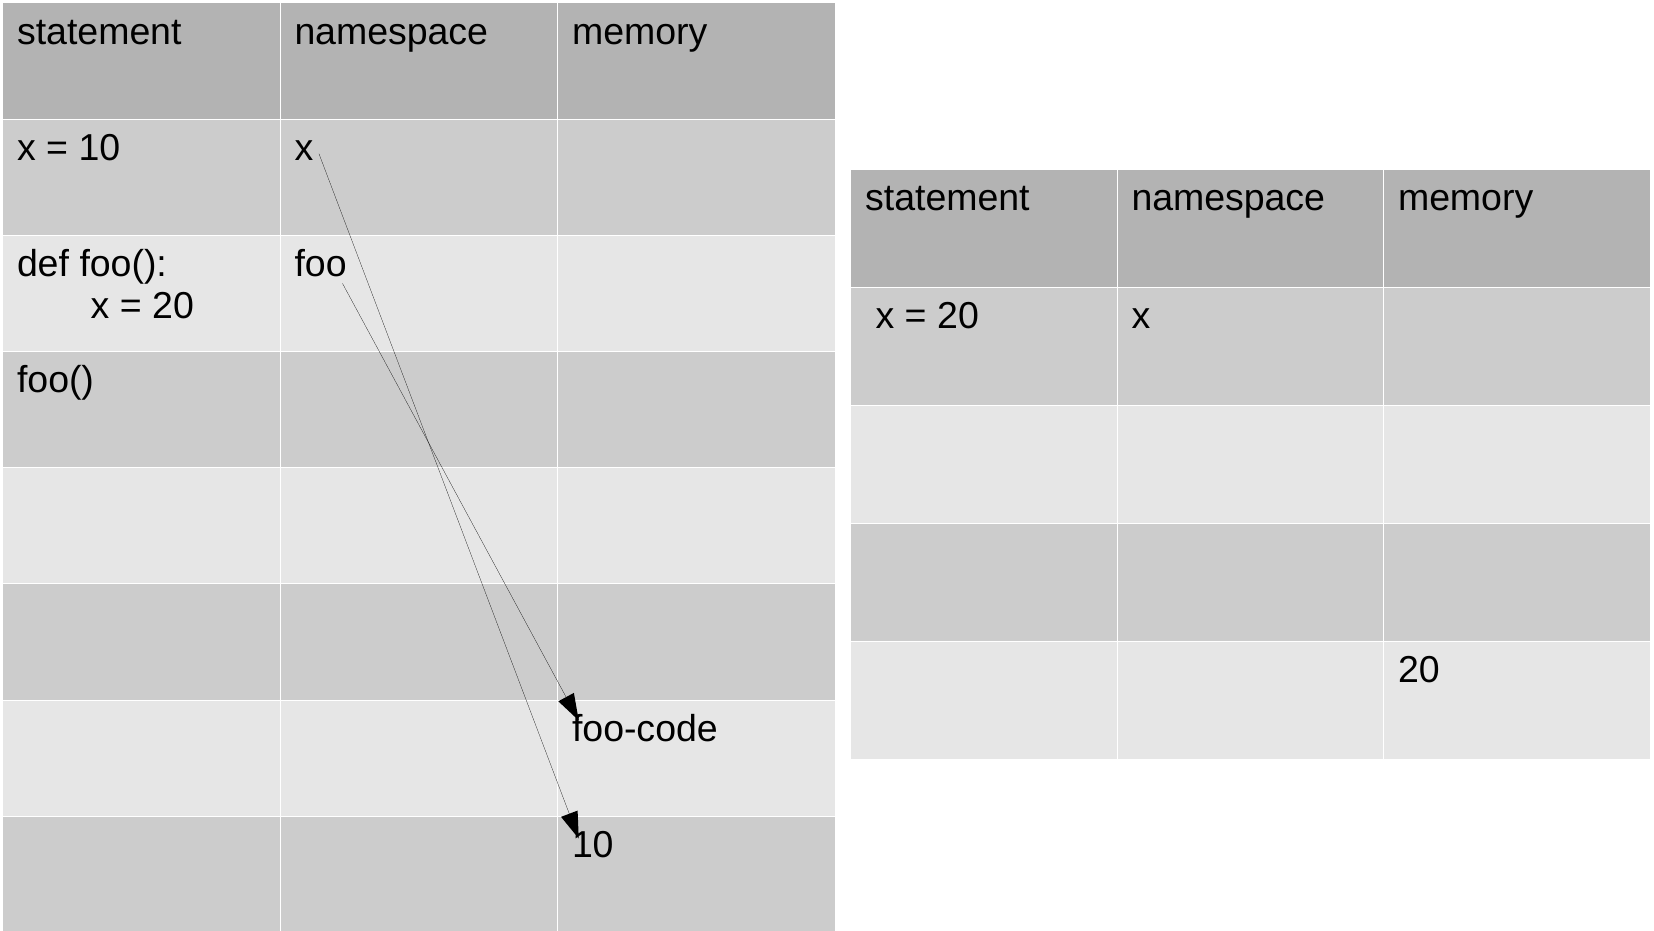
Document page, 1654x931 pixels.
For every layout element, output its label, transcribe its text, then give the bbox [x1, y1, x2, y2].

table_cell x = 10 [3, 120, 280, 235]
table_cell 20 [1384, 642, 1650, 759]
table_cell [506, 584, 557, 678]
table_cell [395, 352, 557, 467]
table_cell [1118, 524, 1383, 641]
table_header memory [1384, 170, 1650, 287]
table_cell def foo(): x = 20 [3, 236, 280, 351]
table_cell [443, 468, 557, 583]
table_cell foo() [3, 352, 280, 467]
table_cell [851, 406, 1117, 523]
table_cell [1384, 406, 1650, 523]
table_cell [439, 468, 503, 583]
table_cell [558, 352, 835, 467]
table_cell [3, 584, 280, 700]
table_cell foo [351, 236, 557, 351]
table_cell [558, 584, 835, 700]
table_cell foo-code [558, 787, 568, 816]
table_cell [558, 468, 835, 583]
table_header statement [3, 3, 280, 119]
table_cell [1384, 524, 1650, 641]
table_cell [1384, 288, 1650, 405]
table_cell x [1118, 288, 1383, 405]
table_cell x [281, 120, 557, 235]
table_cell [281, 468, 481, 583]
table_cell [3, 817, 280, 931]
table_cell [381, 352, 422, 428]
table_cell foo [281, 236, 393, 351]
table_cell [558, 685, 565, 700]
table_cell [851, 524, 1117, 641]
table_cell 10 [558, 817, 835, 931]
table_cell [3, 468, 280, 583]
table_cell x = 20 [851, 288, 1117, 405]
table_cell foo-code [558, 701, 835, 816]
table_header namespace [1118, 170, 1383, 287]
table_cell [1118, 642, 1383, 759]
table_header namespace [281, 3, 557, 119]
table_cell [281, 584, 525, 700]
table_cell [483, 584, 557, 700]
table_cell [281, 701, 557, 816]
table_cell [1118, 406, 1383, 523]
table_cell [281, 817, 557, 931]
table_header memory [558, 3, 835, 119]
table_cell [558, 236, 835, 351]
table_header statement [851, 170, 1117, 287]
table_cell [281, 352, 437, 467]
table_cell [3, 701, 280, 816]
table_cell [528, 701, 557, 778]
table_cell [851, 642, 1117, 759]
table_cell [558, 120, 835, 235]
